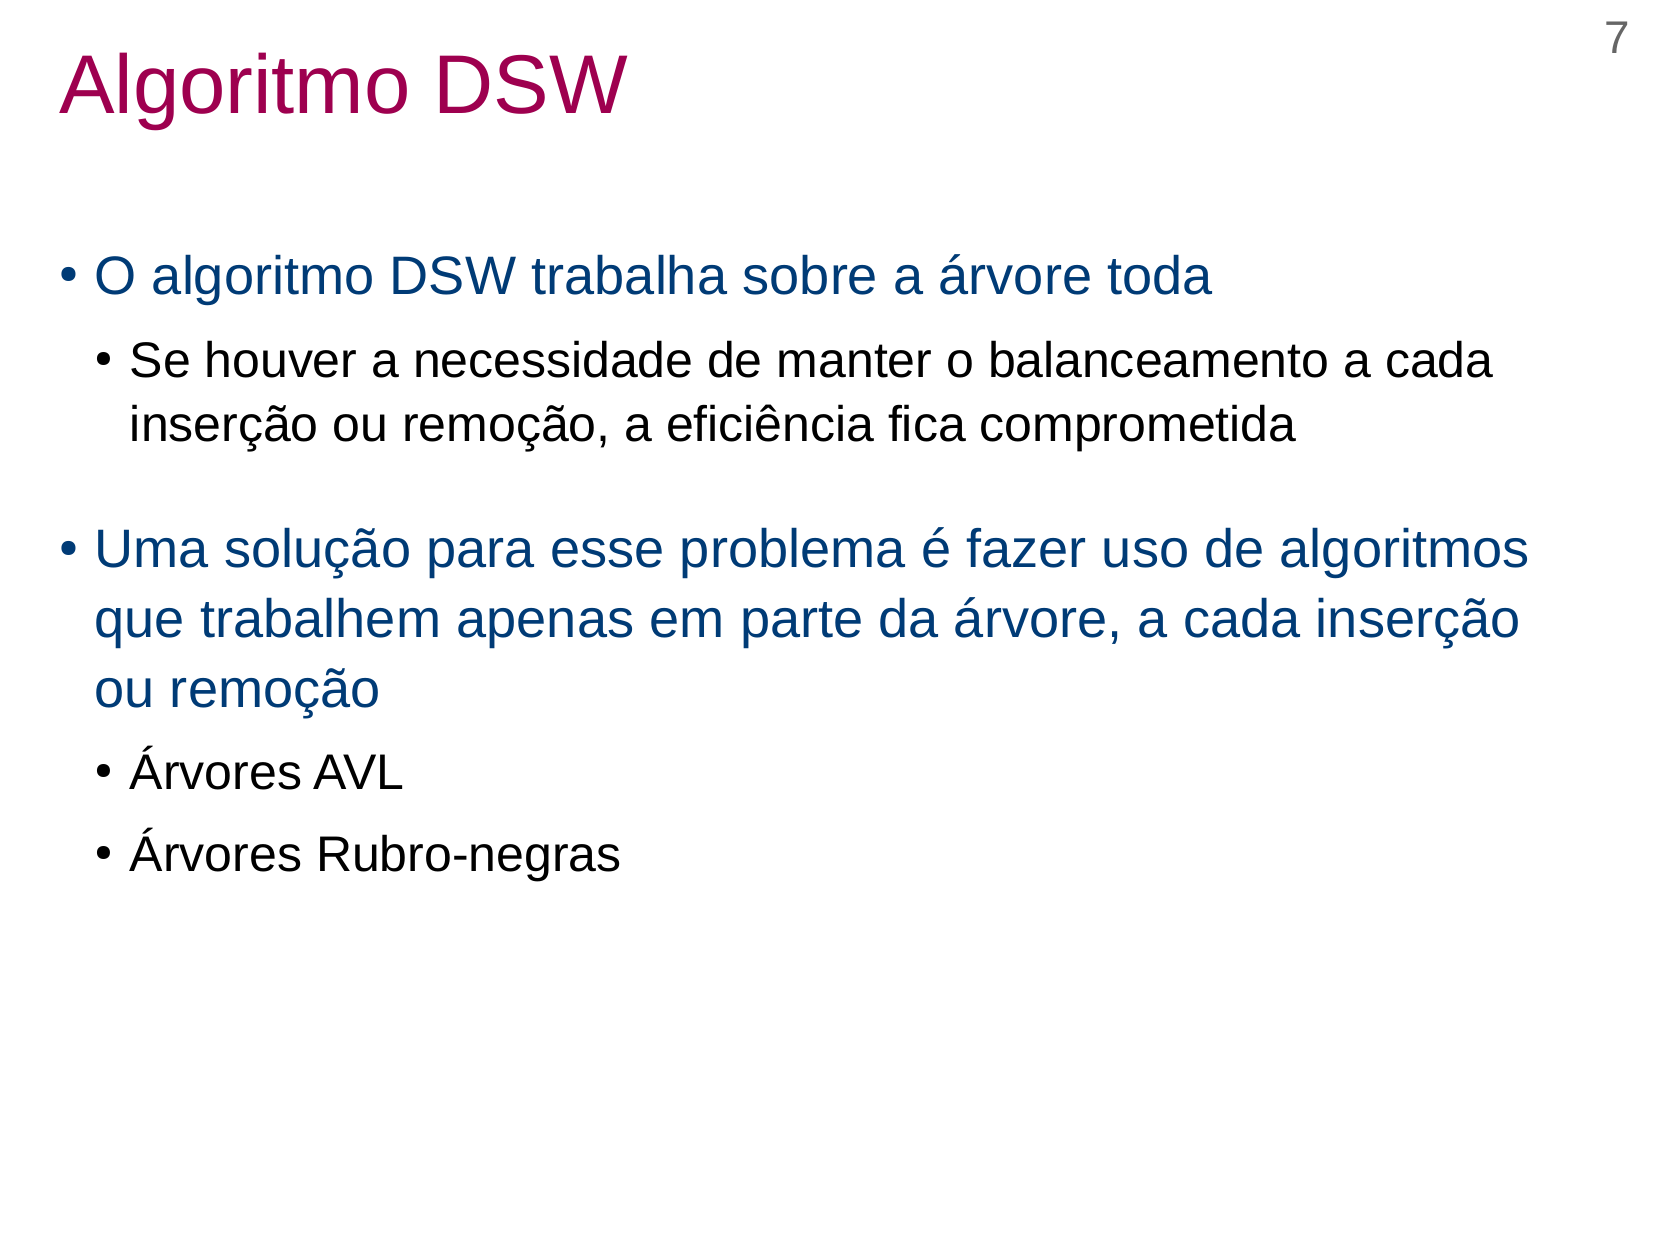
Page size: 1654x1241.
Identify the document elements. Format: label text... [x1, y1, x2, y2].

list O algoritmo DSW trabalha sobre a árvore toda Se houver a necessidade de manter o balanceamento a cada inserção ou remoção, a eficiência fica comprometida Uma solução para esse problema é fazer uso de algoritmos que trabalhem apenas em parte da árvore, a cada inserção ou remoção Árvores AVL Árvores Rubro-negras [59, 236, 1595, 1211]
title Algoritmo DSW [59, 29, 1595, 148]
